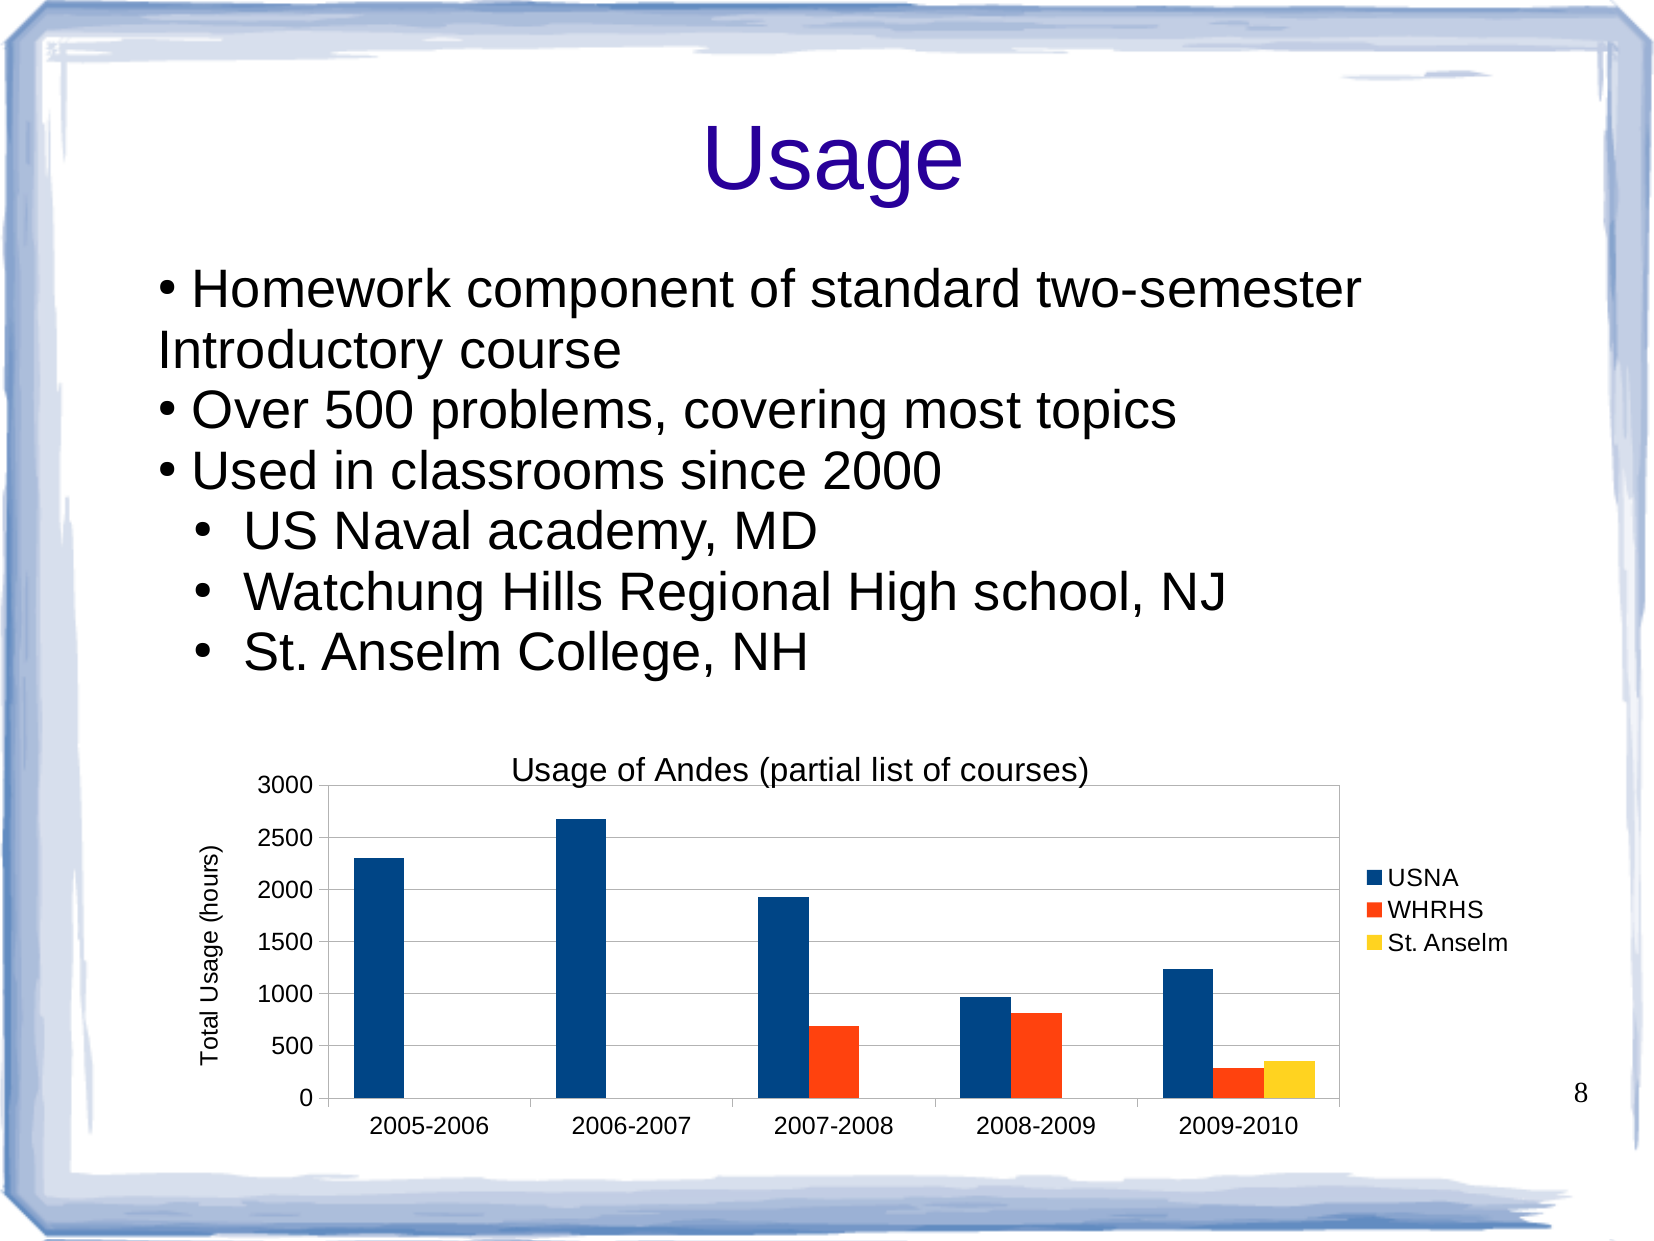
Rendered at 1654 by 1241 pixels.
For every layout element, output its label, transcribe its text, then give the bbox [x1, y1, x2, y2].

picture [0, 0, 1654, 1241]
chart [161, 689, 1538, 1149]
title Usage [82, 49, 1571, 257]
text_box Homework component of standard two-semester Introductory course Over 500 problems, covering most topics Used in classrooms since 2000 US Naval academy, MD Watchung Hills Regional High school, NJ St. Anselm College, NH [142, 251, 1501, 751]
